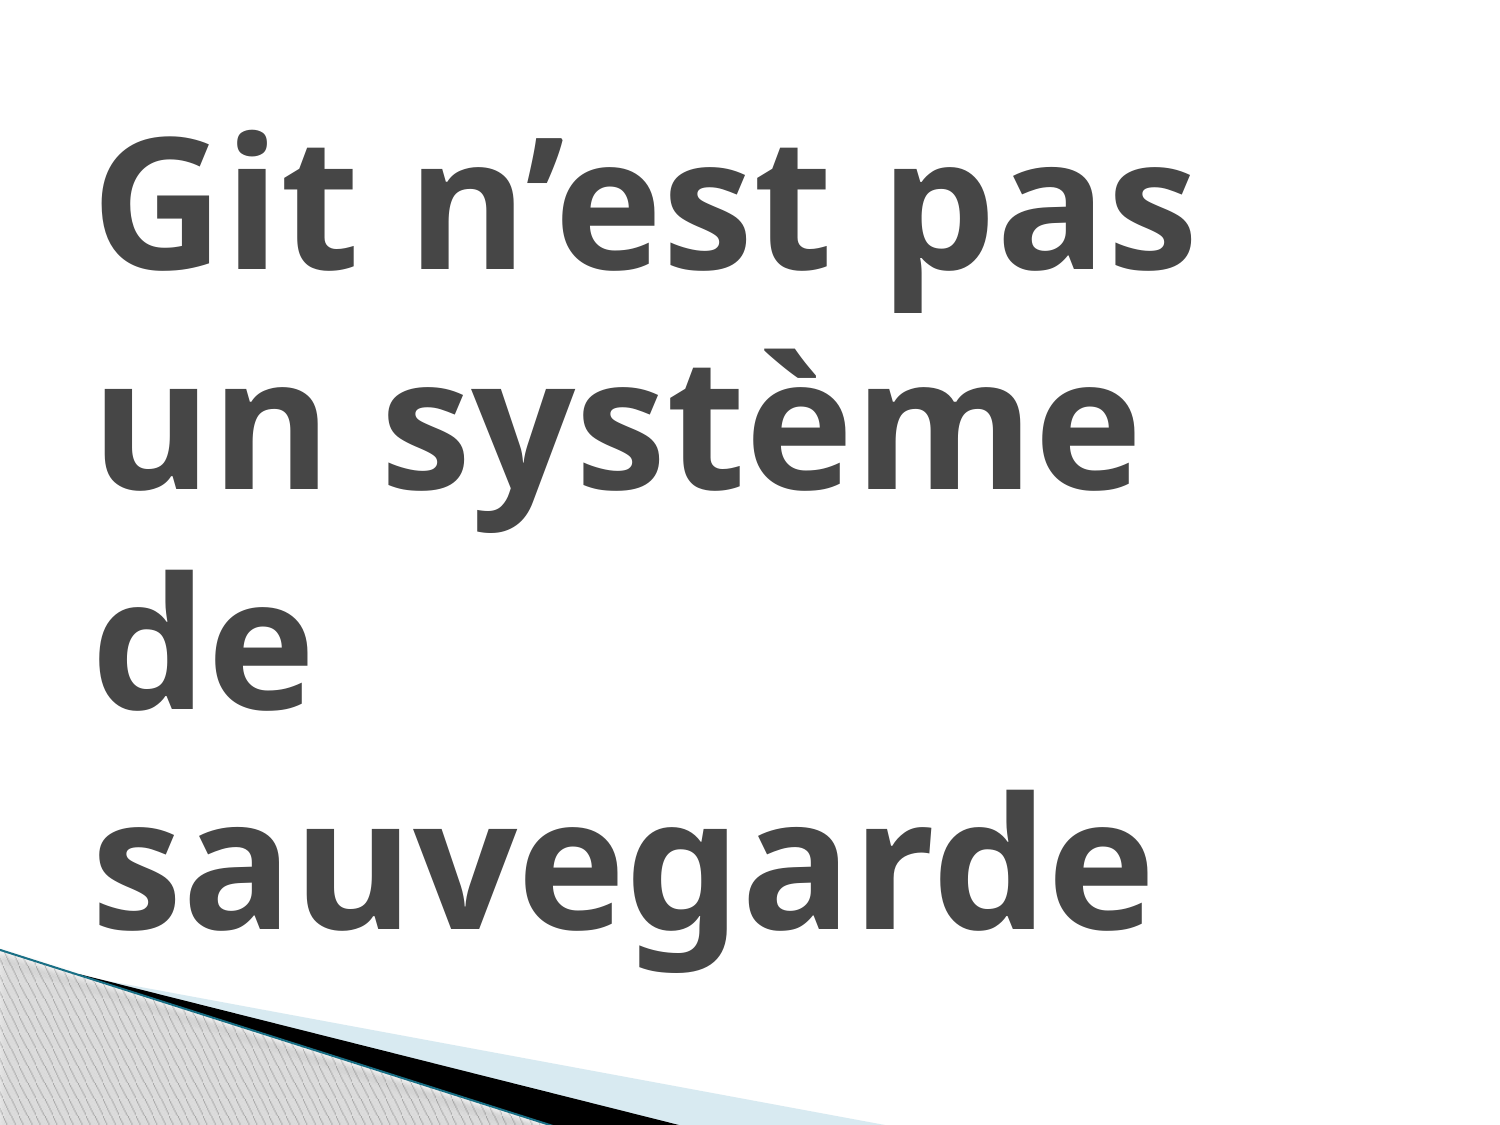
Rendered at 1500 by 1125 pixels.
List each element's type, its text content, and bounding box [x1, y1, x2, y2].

title Git n’est pas un système de sauvegarde [76, 66, 1427, 986]
